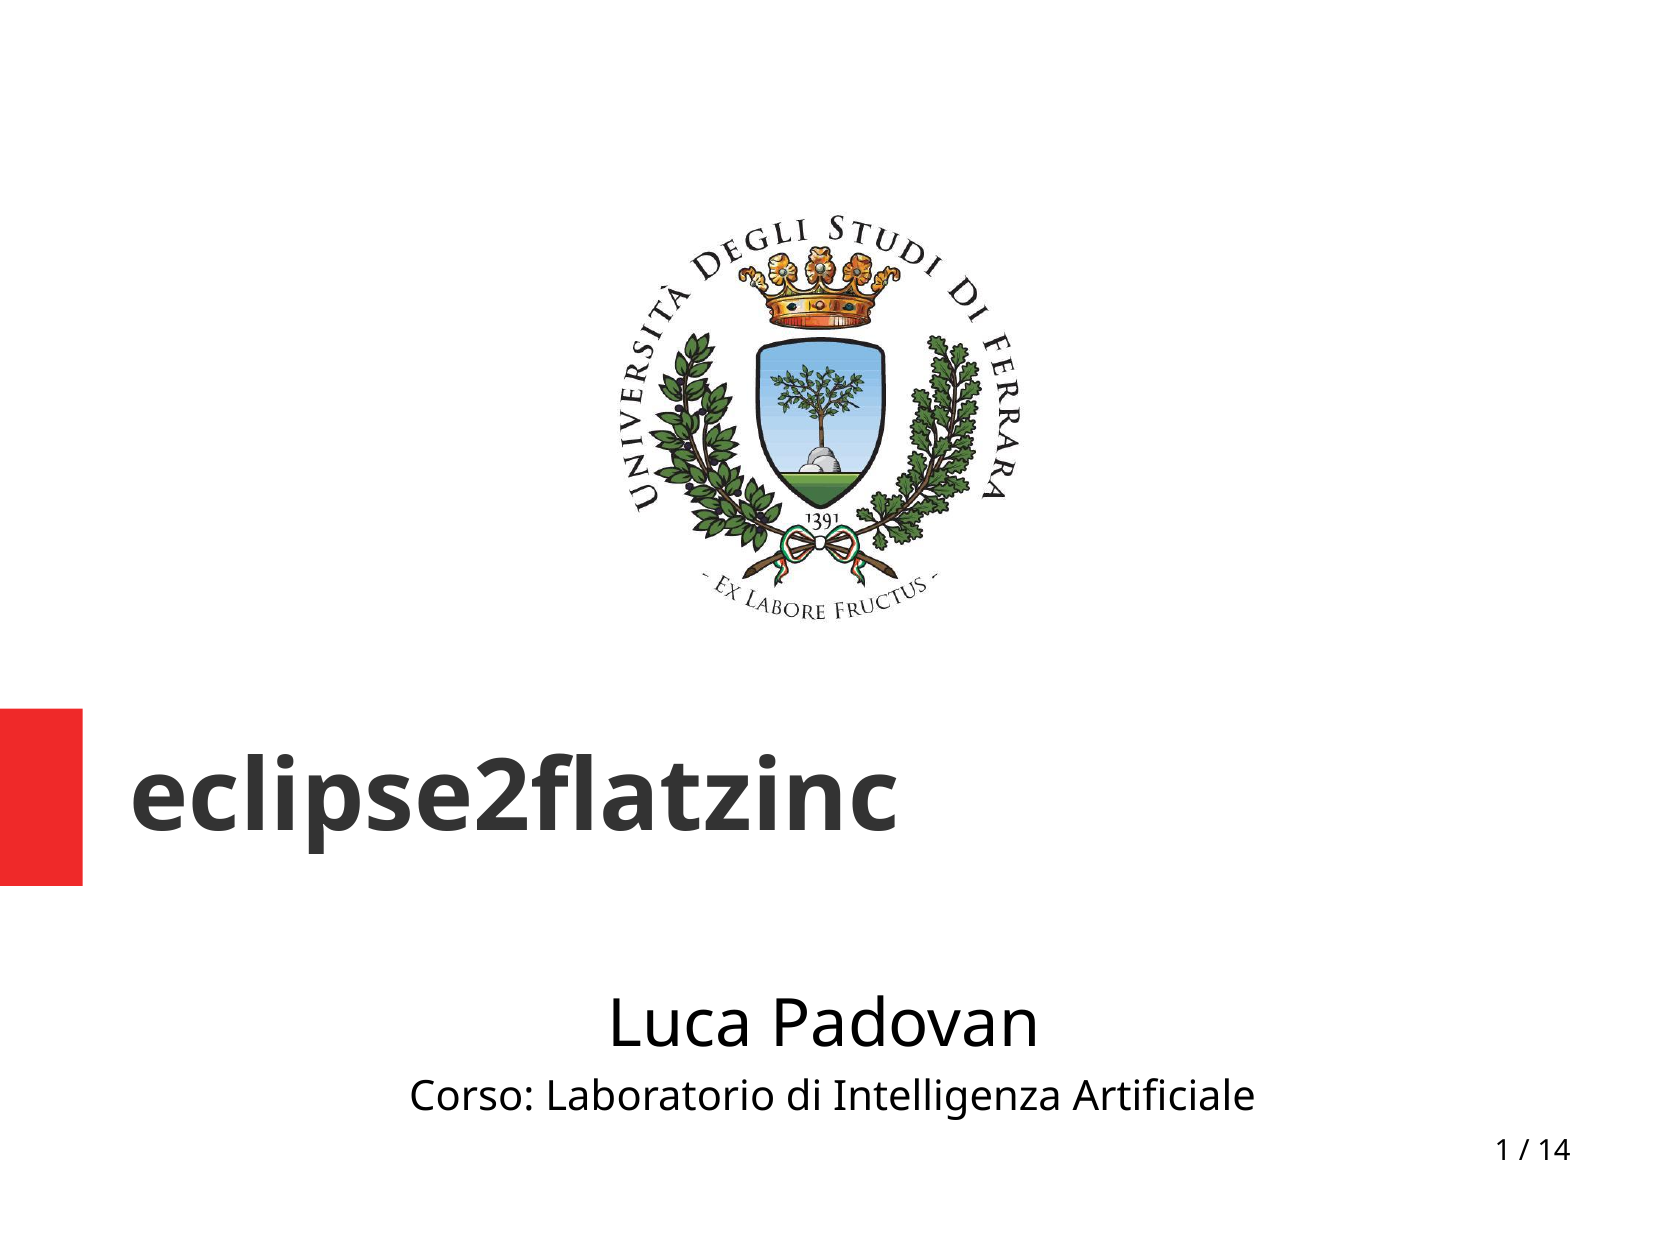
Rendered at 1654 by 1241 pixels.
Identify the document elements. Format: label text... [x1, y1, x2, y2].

title eclipse2flatzinc [129, 655, 1536, 928]
picture [593, 205, 1052, 626]
subtitle Luca Padovan Corso: Laboratorio di Intelligenza Artificiale [129, 968, 1536, 1130]
